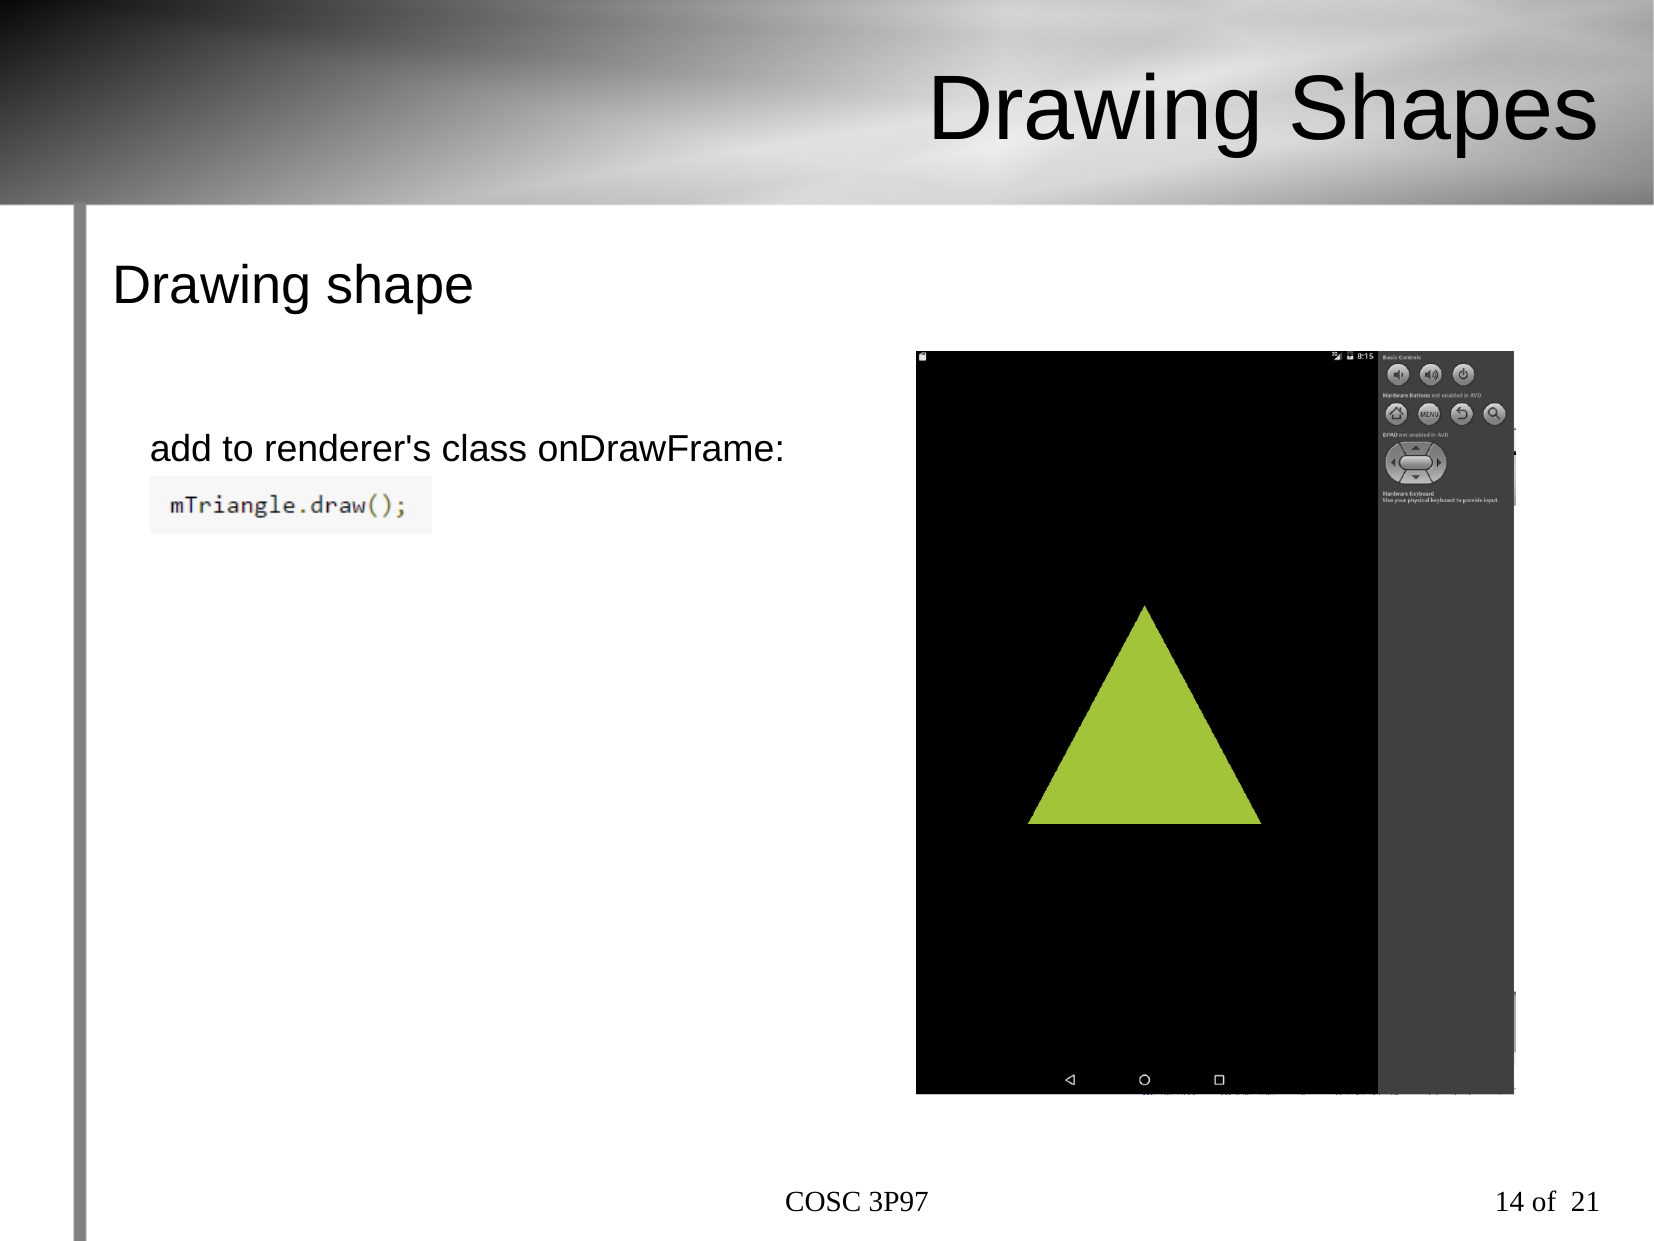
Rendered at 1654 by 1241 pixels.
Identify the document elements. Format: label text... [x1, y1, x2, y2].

picture [0, 0, 1654, 1241]
title Drawing Shapes [112, 13, 1601, 201]
list Drawing shape [41, 255, 856, 331]
text_box add to renderer's class onDrawFrame: [135, 420, 800, 477]
